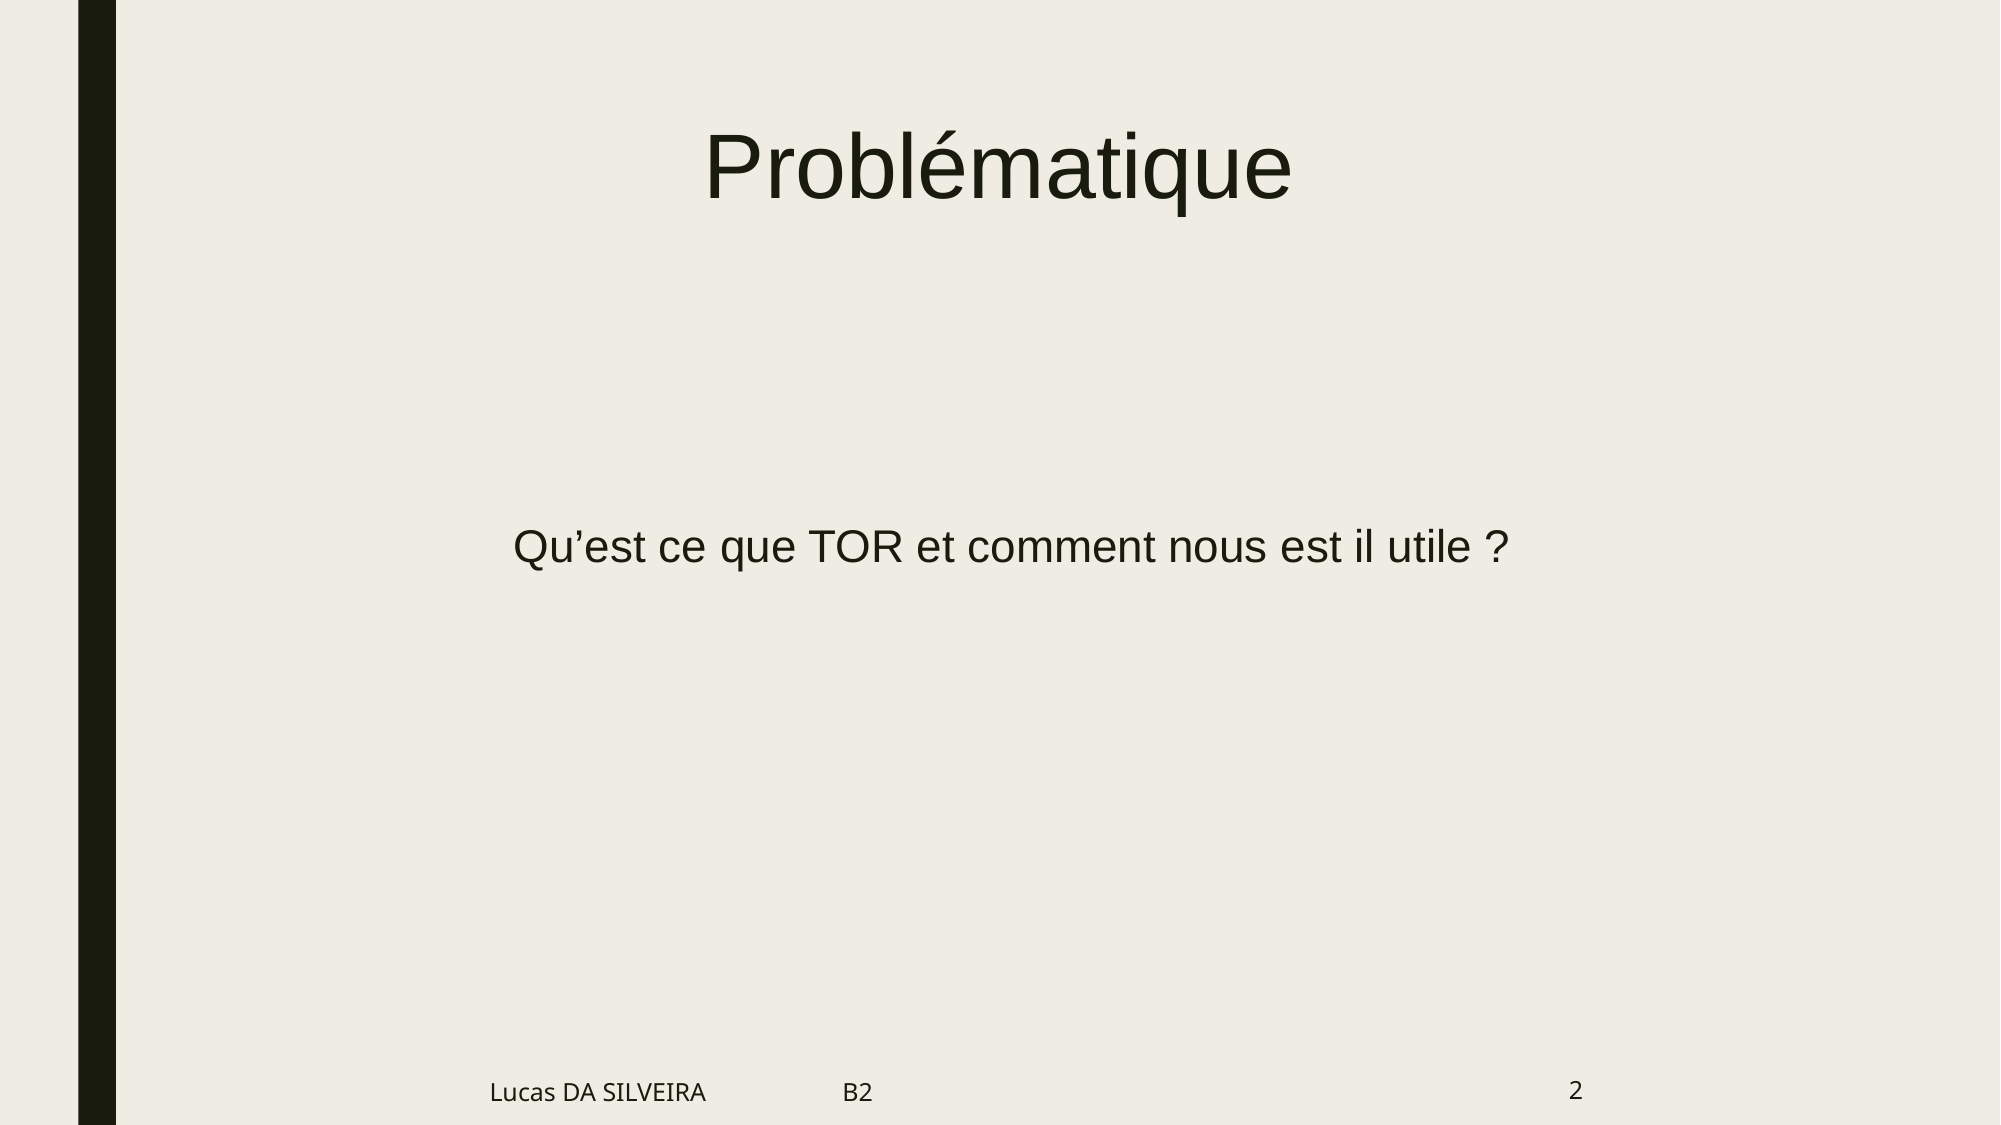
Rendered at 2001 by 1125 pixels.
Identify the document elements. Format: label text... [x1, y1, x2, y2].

list Qu’est ce que TOR et comment nous est il utile ? [225, 375, 1801, 963]
text_box Lucas DA SILVEIRA B2 [474, 1058, 1506, 1125]
title Problématique [225, 112, 1801, 357]
text_box [1553, 1058, 1816, 1125]
